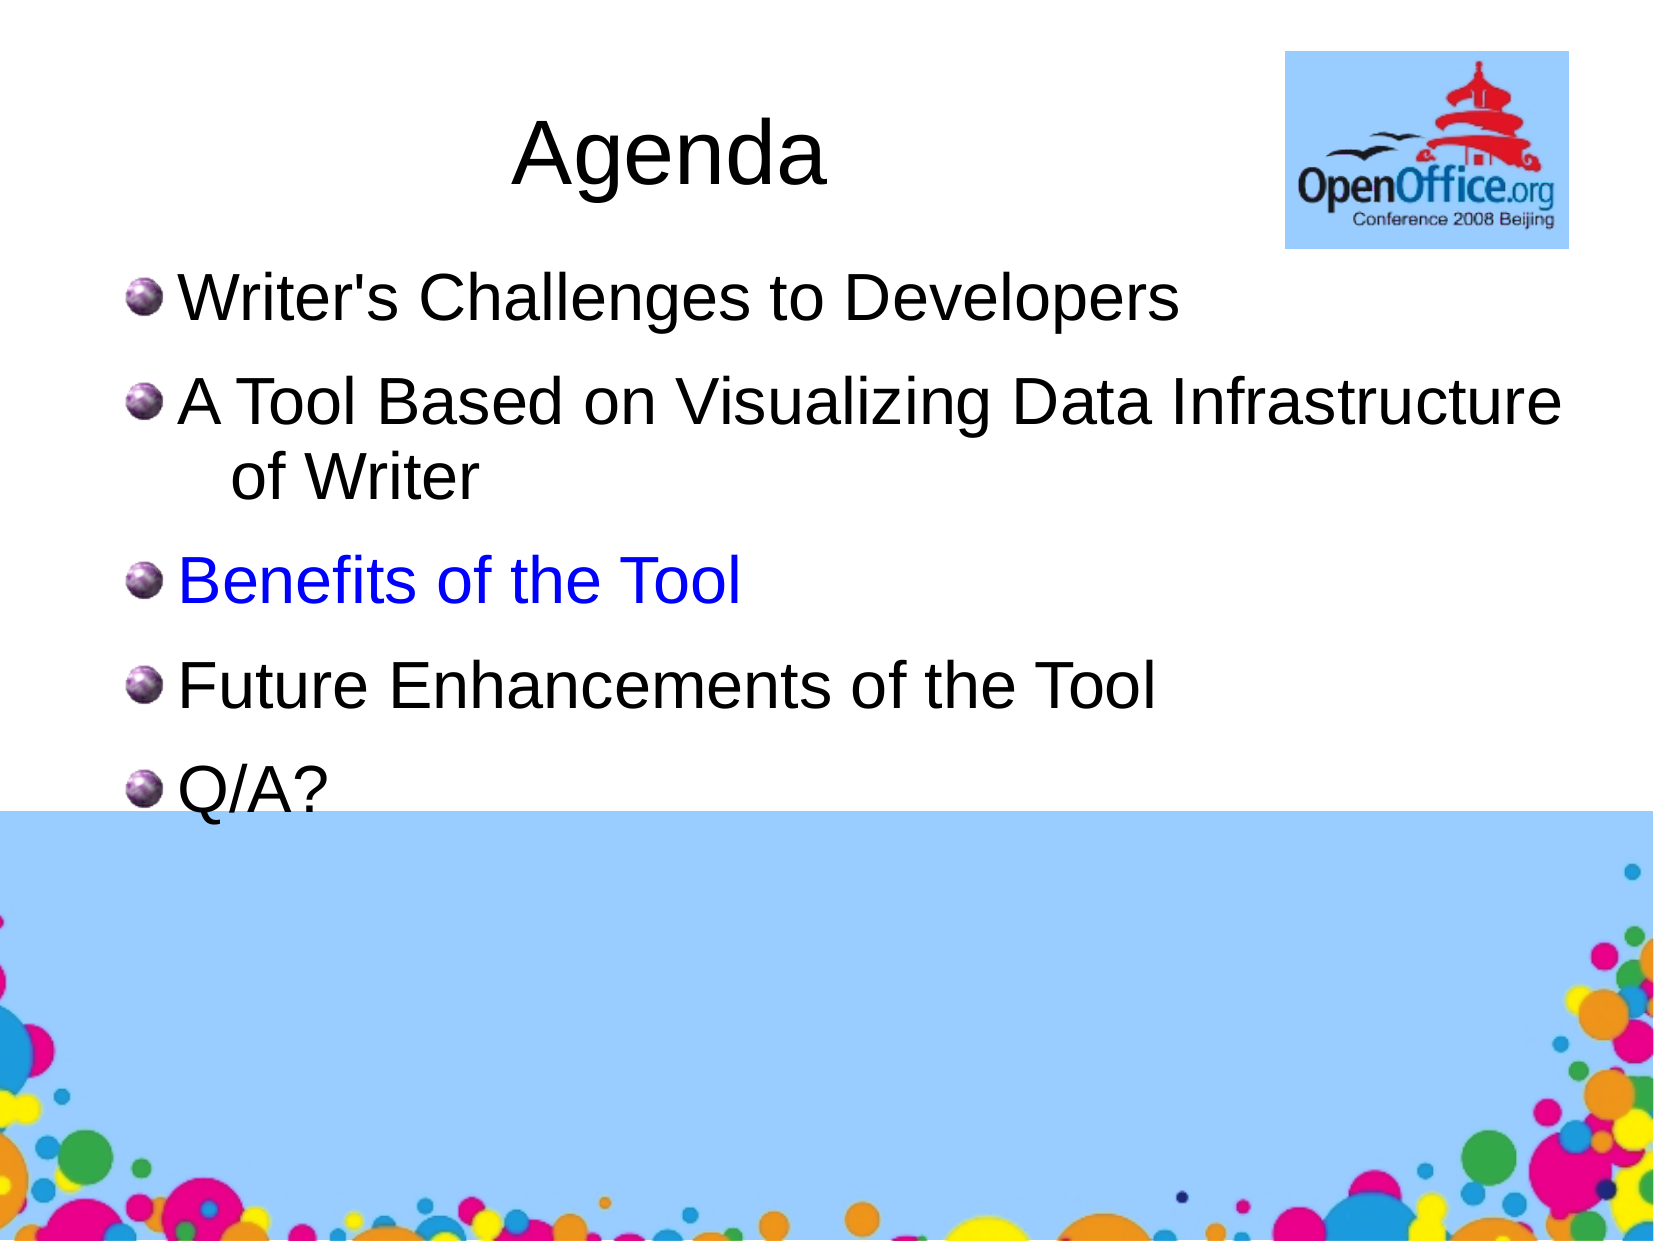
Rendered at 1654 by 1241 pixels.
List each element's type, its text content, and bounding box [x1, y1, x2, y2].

picture [0, 810, 1654, 1241]
picture [1285, 51, 1569, 250]
title Agenda [82, 49, 1258, 257]
list Writer's Challenges to Developers A Tool Based on Visualizing Data Infrastructure of Writer Benefits of the Tool Future Enhancements of the Tool Q/A? [88, 259, 1607, 1109]
